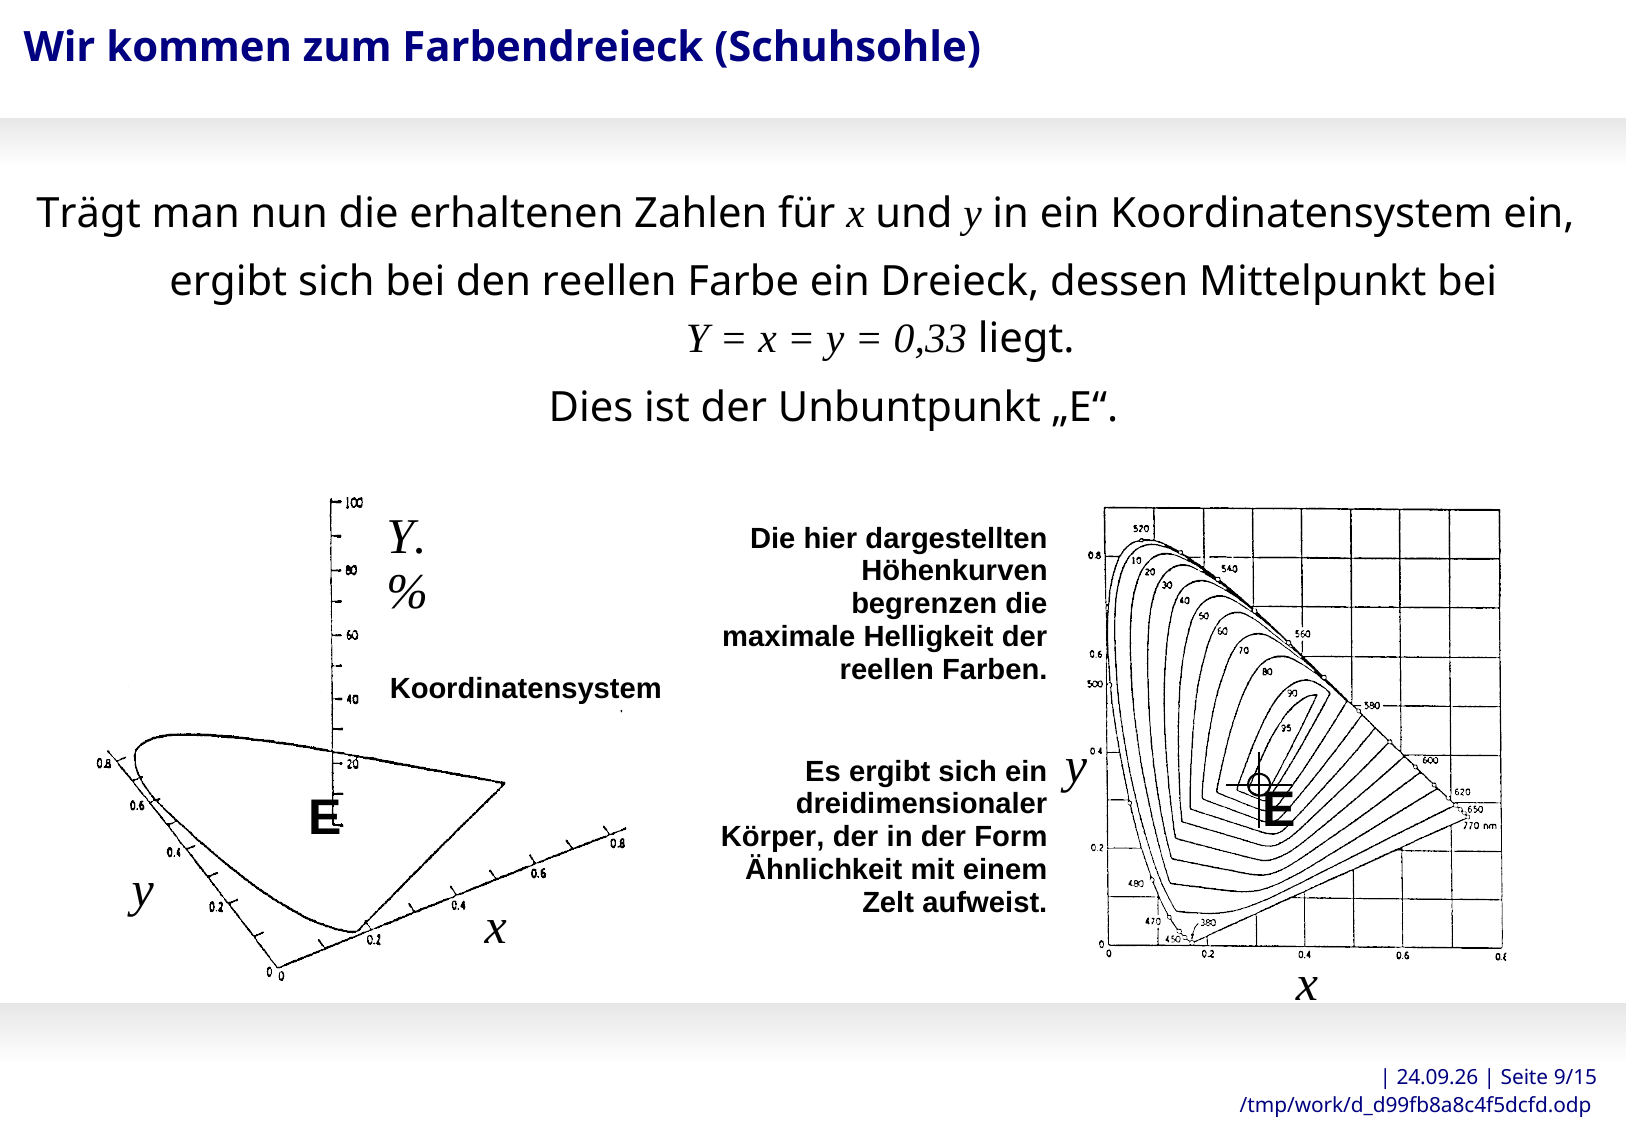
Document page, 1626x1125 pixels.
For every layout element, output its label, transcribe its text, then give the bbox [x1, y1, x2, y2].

picture [87, 488, 638, 982]
text_box Koordinatensystem [375, 663, 699, 713]
text_box E [1260, 786, 1268, 794]
text_box y [1063, 730, 1105, 802]
title Wir kommen zum Farbendreieck (Schuhsohle) [23, 5, 1600, 154]
text_box x [1281, 948, 1337, 1020]
text_box y [116, 854, 166, 926]
text_box Die hier dargestellten Höhenkurven begrenzen die maximale Helligkeit der reellen Farben. Es ergibt sich ein dreidimensionaler Körper, der in der Form Ähnlichkeit mit einem Zelt aufweist. [699, 513, 1063, 927]
picture [1083, 501, 1525, 971]
text_box x [469, 891, 519, 962]
text_box E [1260, 776, 1268, 784]
list Trägt man nun die erhaltenen Zahlen für x und y in ein Koordinatensystem ein, ergibt sich bei den reellen Farbe ein Dreieck, dessen Mittelpunkt bei Y = x = y = 0,33 liegt. Dies ist der Unbuntpunkt „E“. [23, 171, 1588, 470]
text_box E [1250, 786, 1258, 794]
text_box E [1250, 776, 1258, 784]
text_box Y.% [371, 500, 460, 627]
text_box E [293, 781, 343, 853]
text_box E [1248, 773, 1304, 846]
